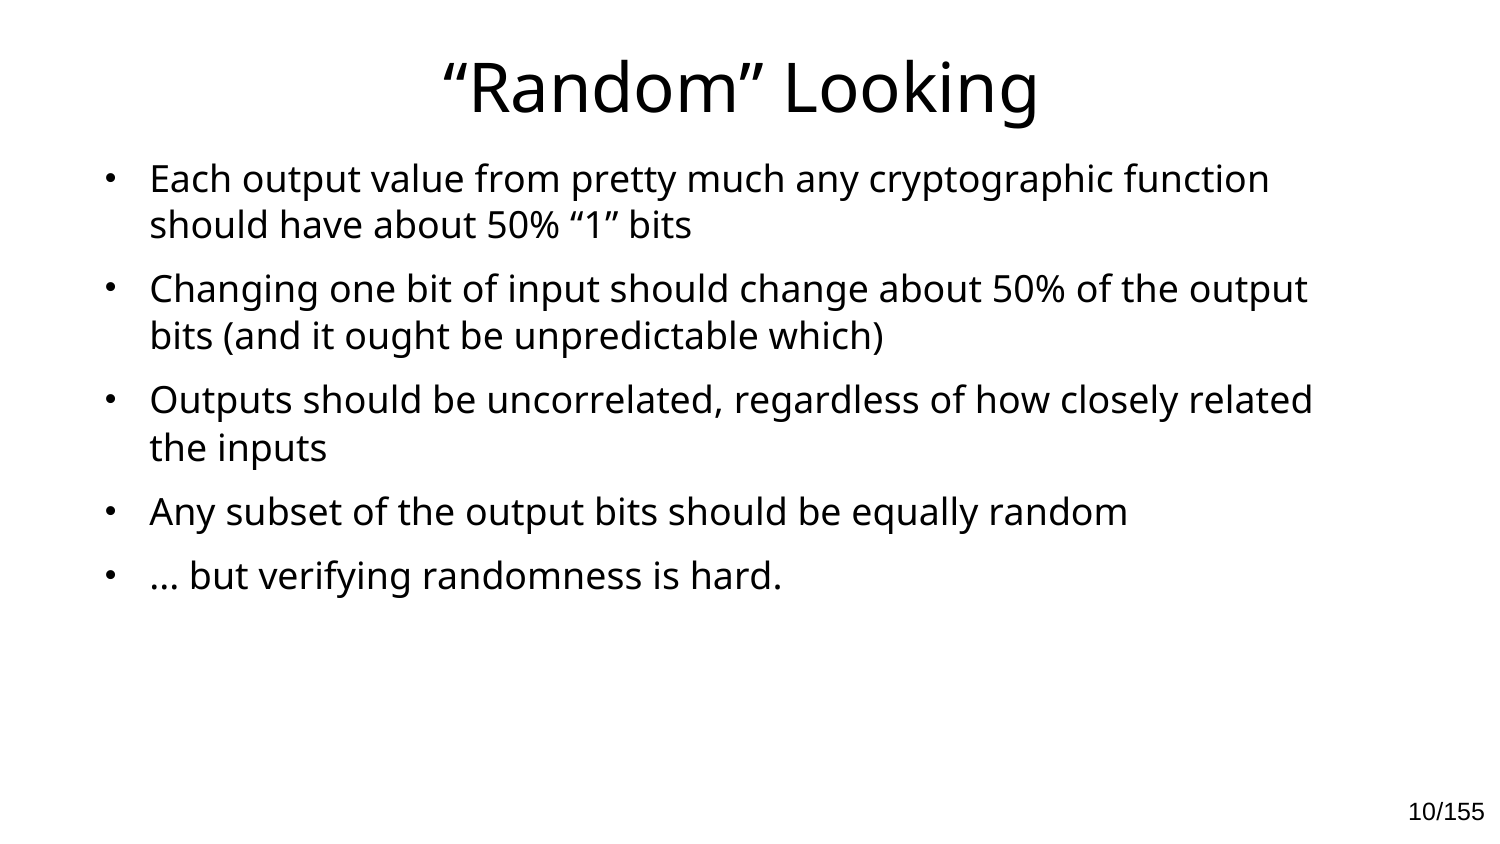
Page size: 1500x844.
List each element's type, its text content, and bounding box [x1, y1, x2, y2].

title “Random” Looking [104, 14, 1380, 156]
list Each output value from pretty much any cryptographic function should have about 50% “1” bits Changing one bit of input should change about 50% of the output bits (and it ought be unpredictable which) Outputs should be uncorrelated, regardless of how closely related the inputs Any subset of the output bits should be equally random ... but verifying randomness is hard. [89, 147, 1365, 827]
